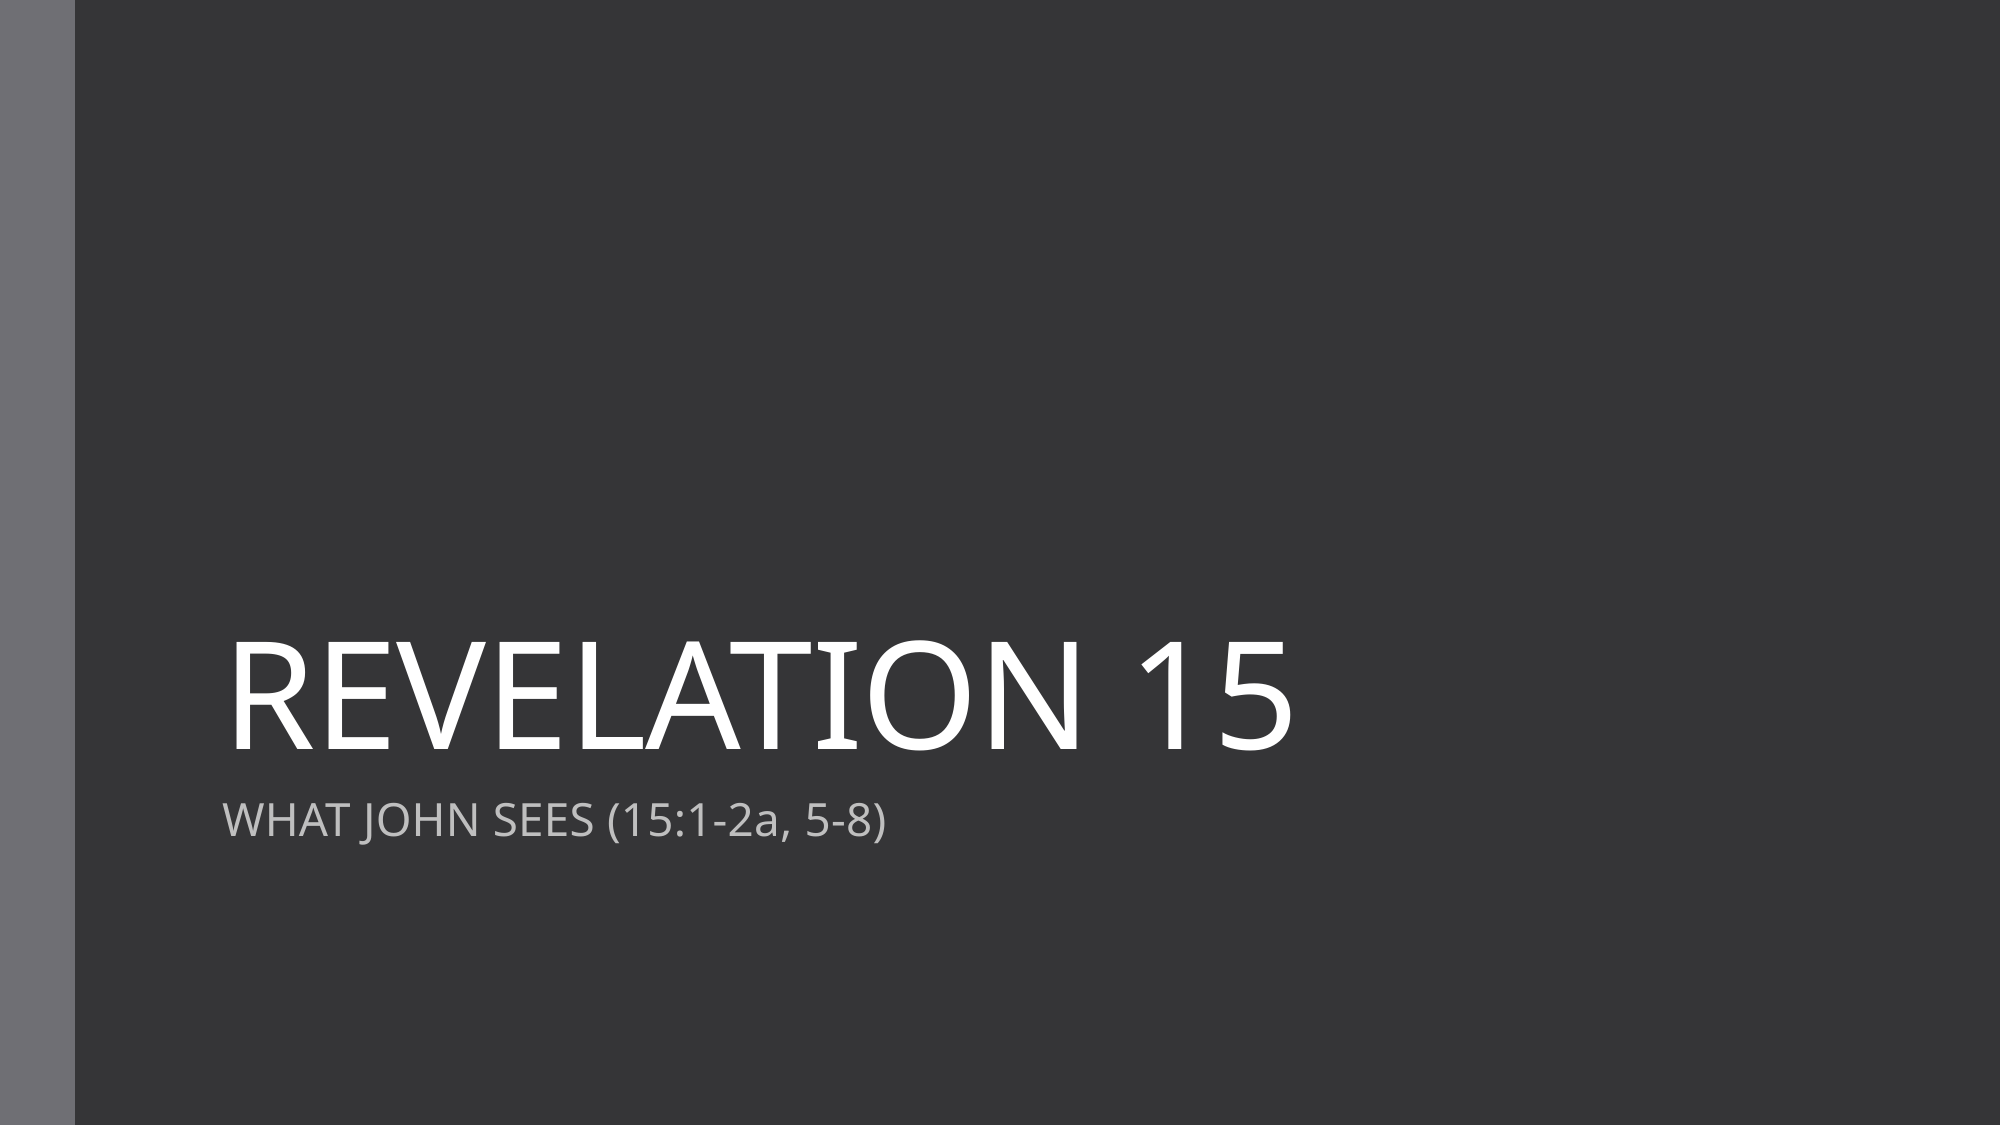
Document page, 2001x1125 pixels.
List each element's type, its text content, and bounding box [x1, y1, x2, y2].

subtitle WHAT JOHN SEES (15:1-2a, 5-8) [206, 787, 1752, 1066]
title REVELATION 15 [206, 124, 1752, 787]
